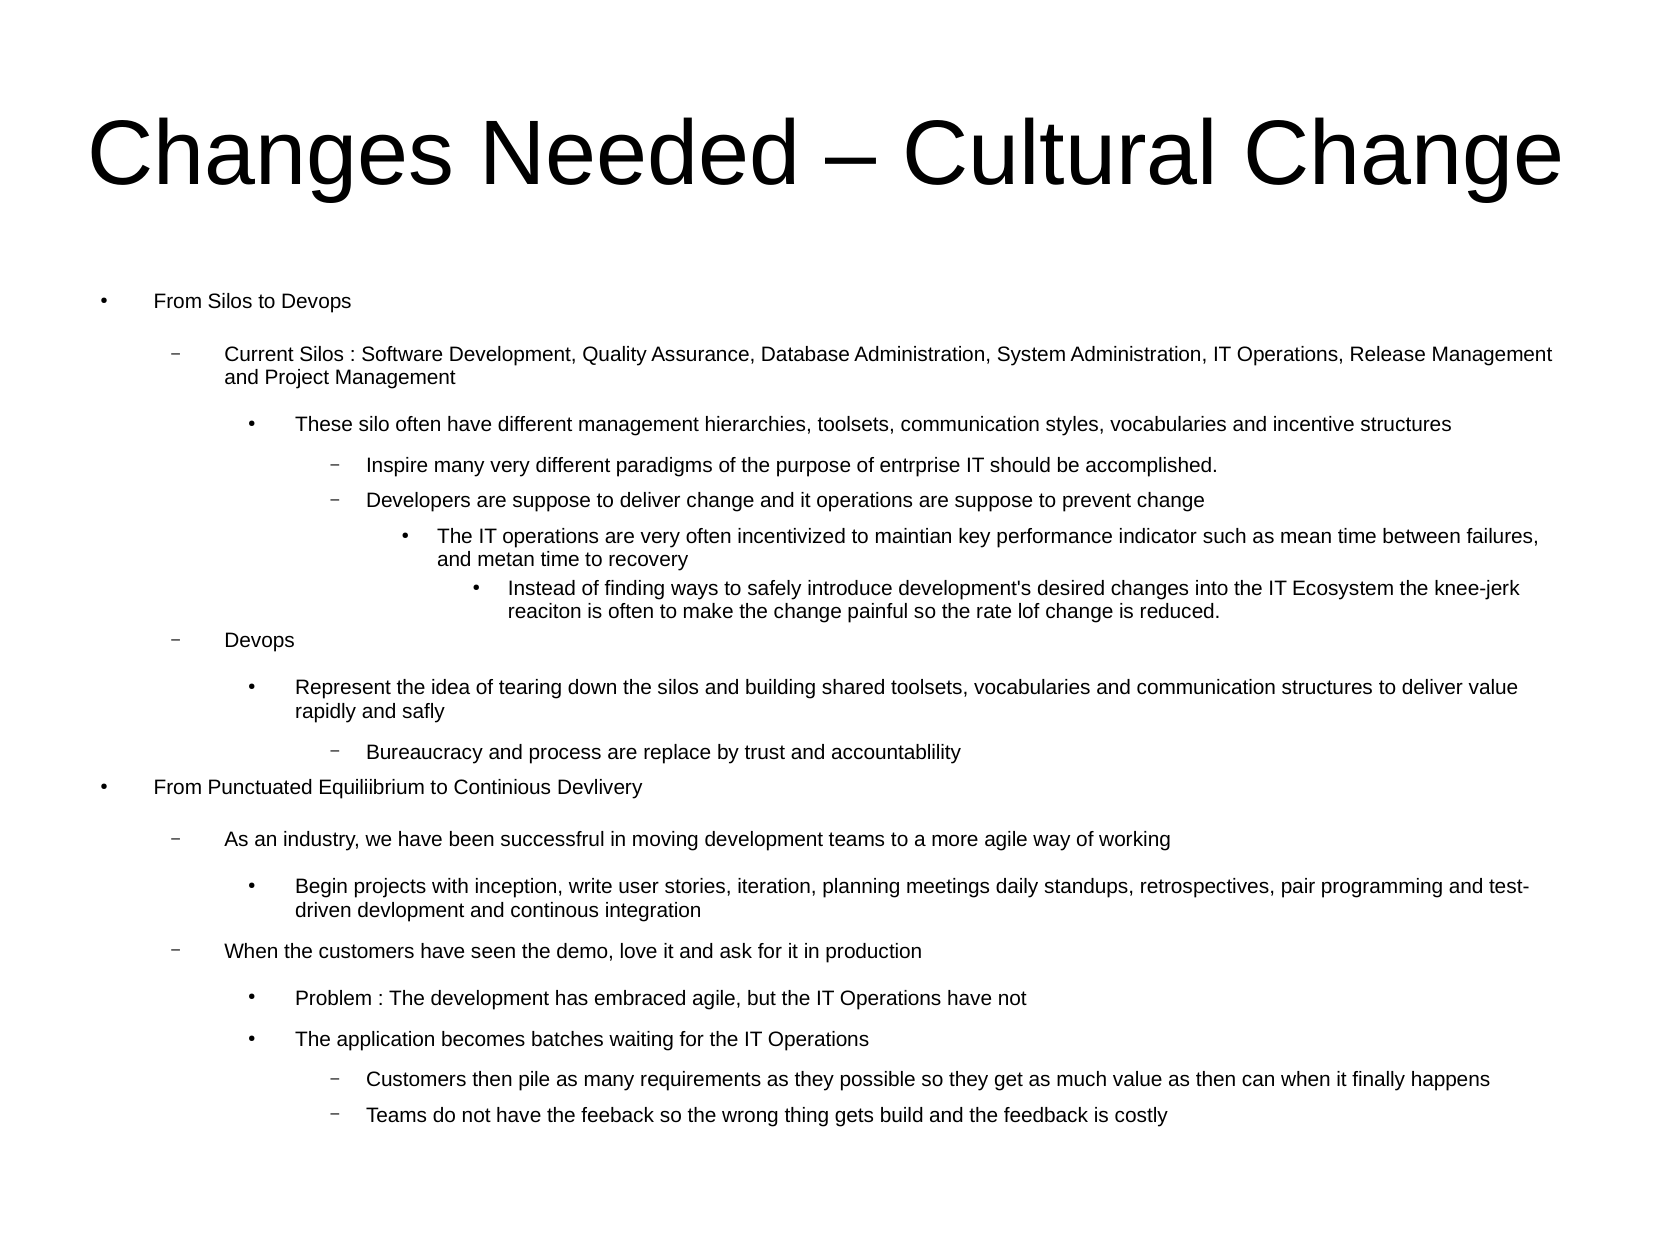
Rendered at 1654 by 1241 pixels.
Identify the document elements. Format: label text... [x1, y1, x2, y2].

list From Silos to Devops Current Silos : Software Development, Quality Assurance, Database Administration, System Administration, IT Operations, Release Management and Project Management These silo often have different management hierarchies, toolsets, communication styles, vocabularies and incentive structures Inspire many very different paradigms of the purpose of entrprise IT should be accomplished. Developers are suppose to deliver change and it operations are suppose to prevent change The IT operations are very often incentivized to maintian key performance indicator such as mean time between failures, and metan time to recovery Instead of finding ways to safely introduce development's desired changes into the IT Ecosystem the knee-jerk reaciton is often to make the change painful so the rate lof change is reduced. Devops Represent the idea of tearing down the silos and building shared toolsets, vocabularies and communication structures to deliver value rapidly and safly Bureaucracy and process are replace by trust and accountablility From Punctuated Equiliibrium to Continious Devlivery As an industry, we have been successfrul in moving development teams to a more agile way of working Begin projects with inception, write user stories, iteration, planning meetings daily standups, retrospectives, pair programming and test-driven devlopment and continous integration When the customers have seen the demo, love it and ask for it in production Problem : The development has embraced agile, but the IT Operations have not The application becomes batches waiting for the IT Operations Customers then pile as many requirements as they possible so they get as much value as then can when it finally happens Teams do not have the feeback so the wrong thing gets build and the feedback is costly [82, 290, 1571, 1216]
title Changes Needed – Cultural Change [82, 49, 1571, 257]
